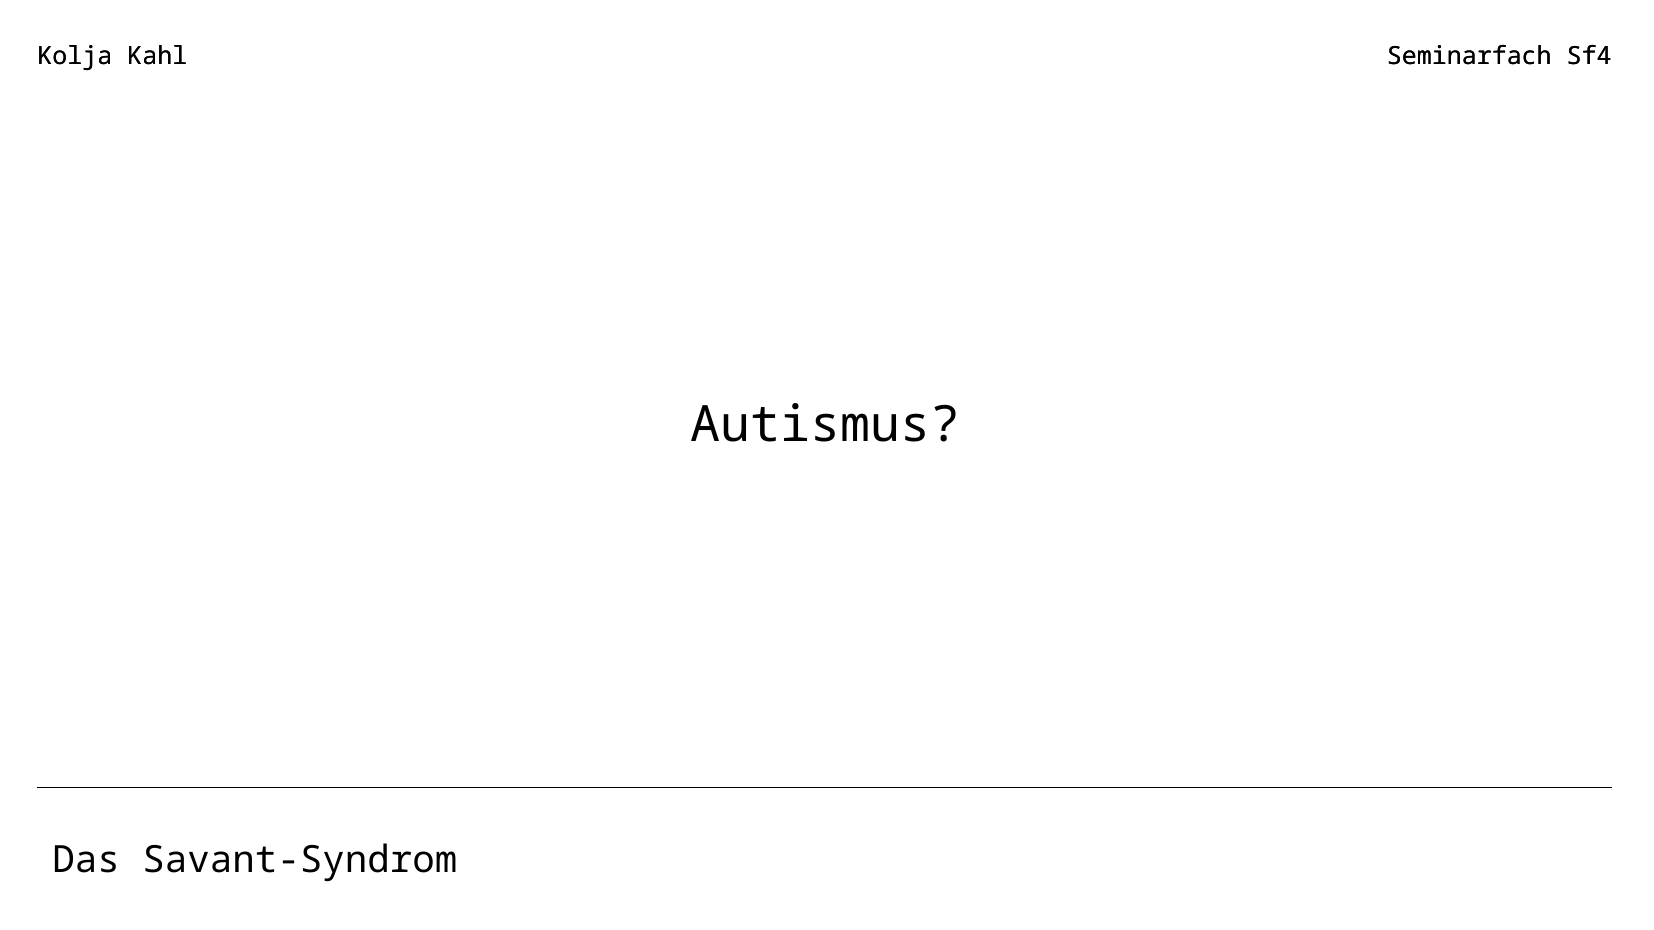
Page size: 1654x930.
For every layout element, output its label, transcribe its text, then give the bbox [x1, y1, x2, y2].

text_box Das Savant-Syndrom [37, 825, 526, 930]
text_box Autismus? [37, 131, 1613, 713]
title Kolja Kahl [37, 37, 225, 76]
title Seminarfach Sf4 [1312, 37, 1612, 76]
